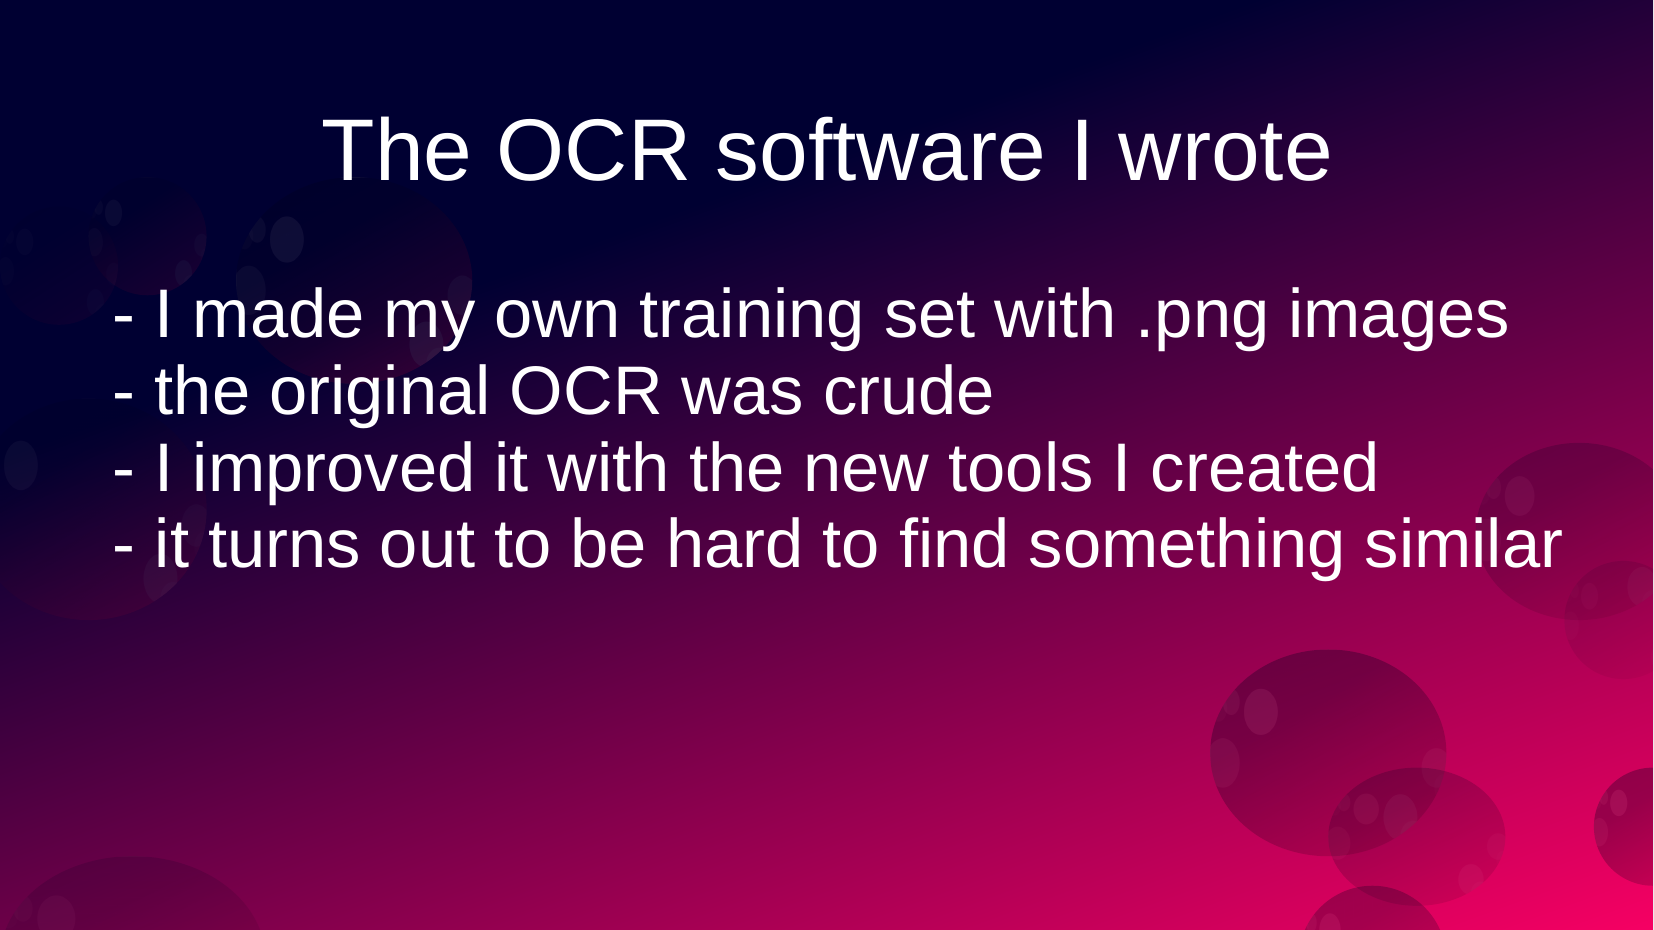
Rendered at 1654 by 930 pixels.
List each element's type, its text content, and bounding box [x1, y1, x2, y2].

title The OCR software I wrote - I made my own training set with .png images - the original OCR was crude - I improved it with the new tools I created - it turns out to be hard to find something similar [74, 47, 1575, 636]
picture [1648, 0, 1654, 930]
